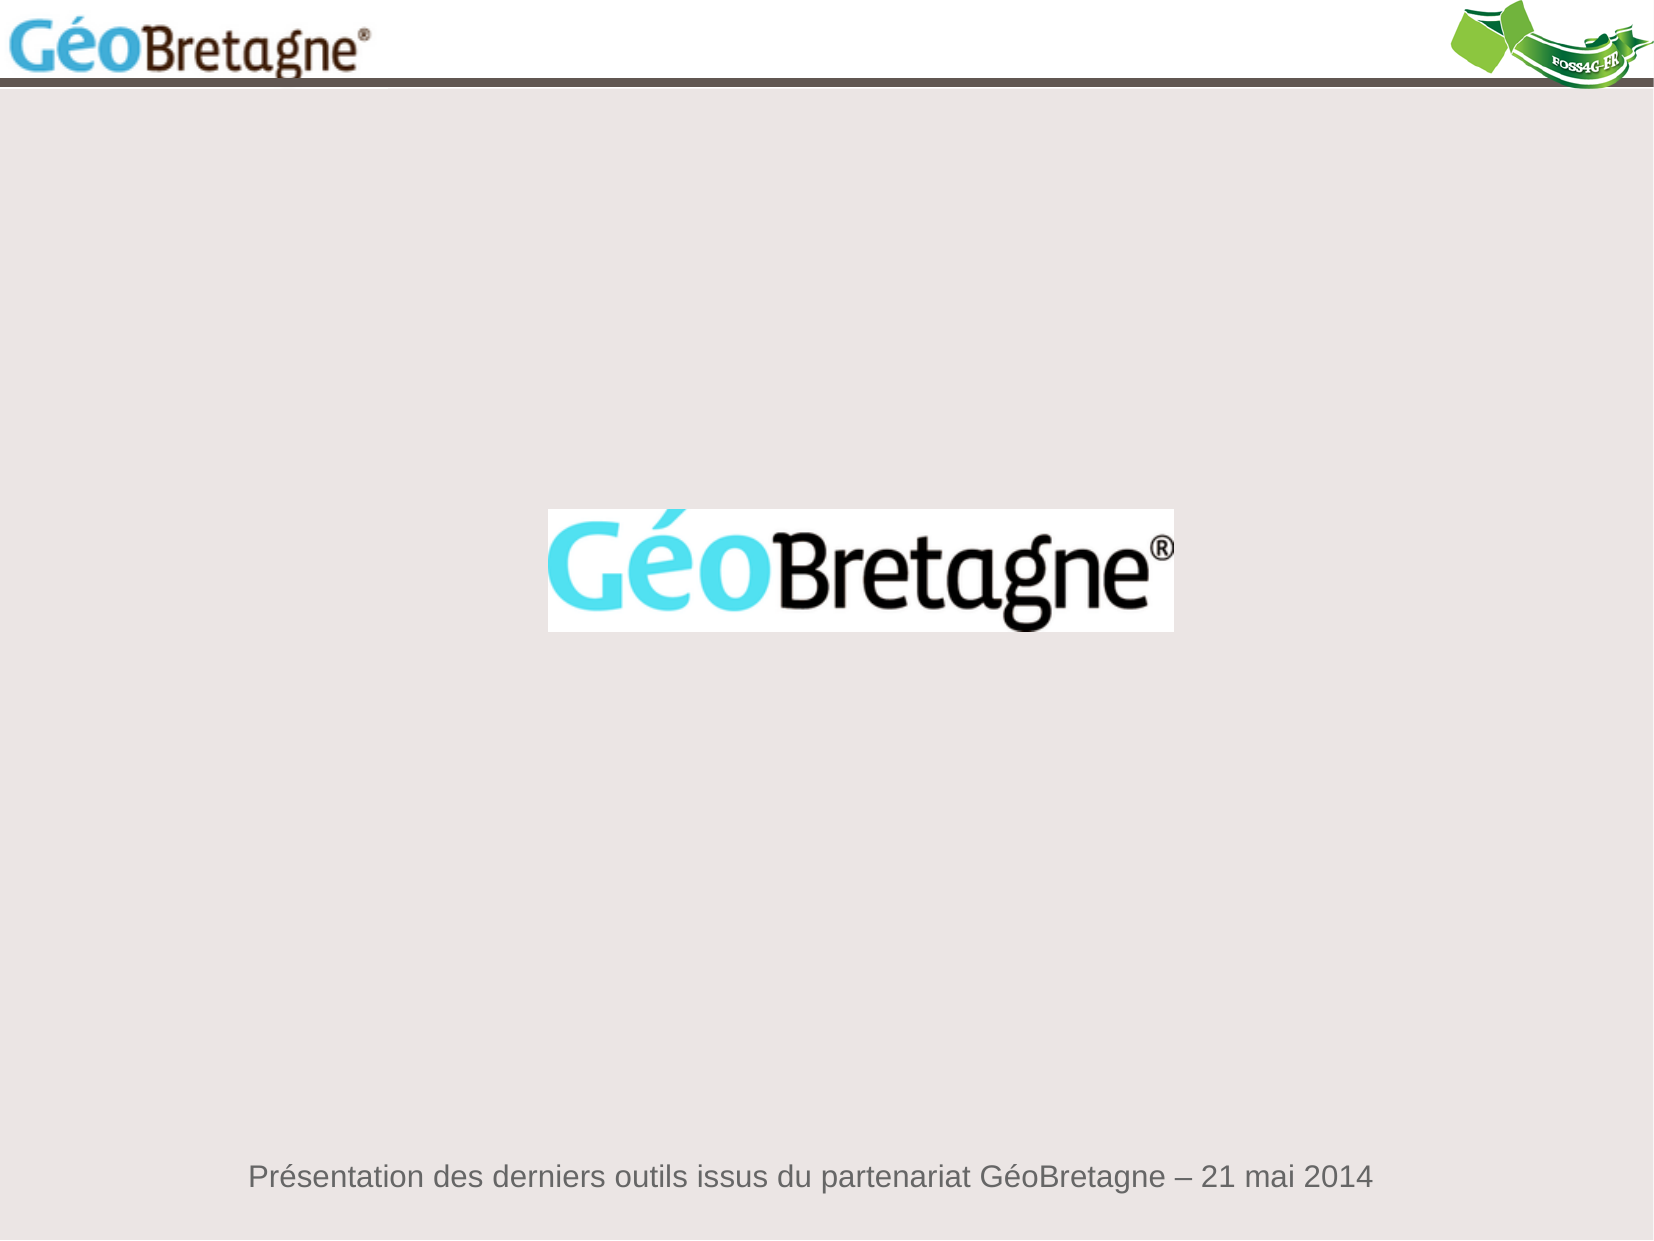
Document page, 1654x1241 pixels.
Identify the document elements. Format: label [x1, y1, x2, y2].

picture [1449, 0, 1654, 89]
picture [0, 0, 388, 78]
picture [548, 509, 1174, 632]
